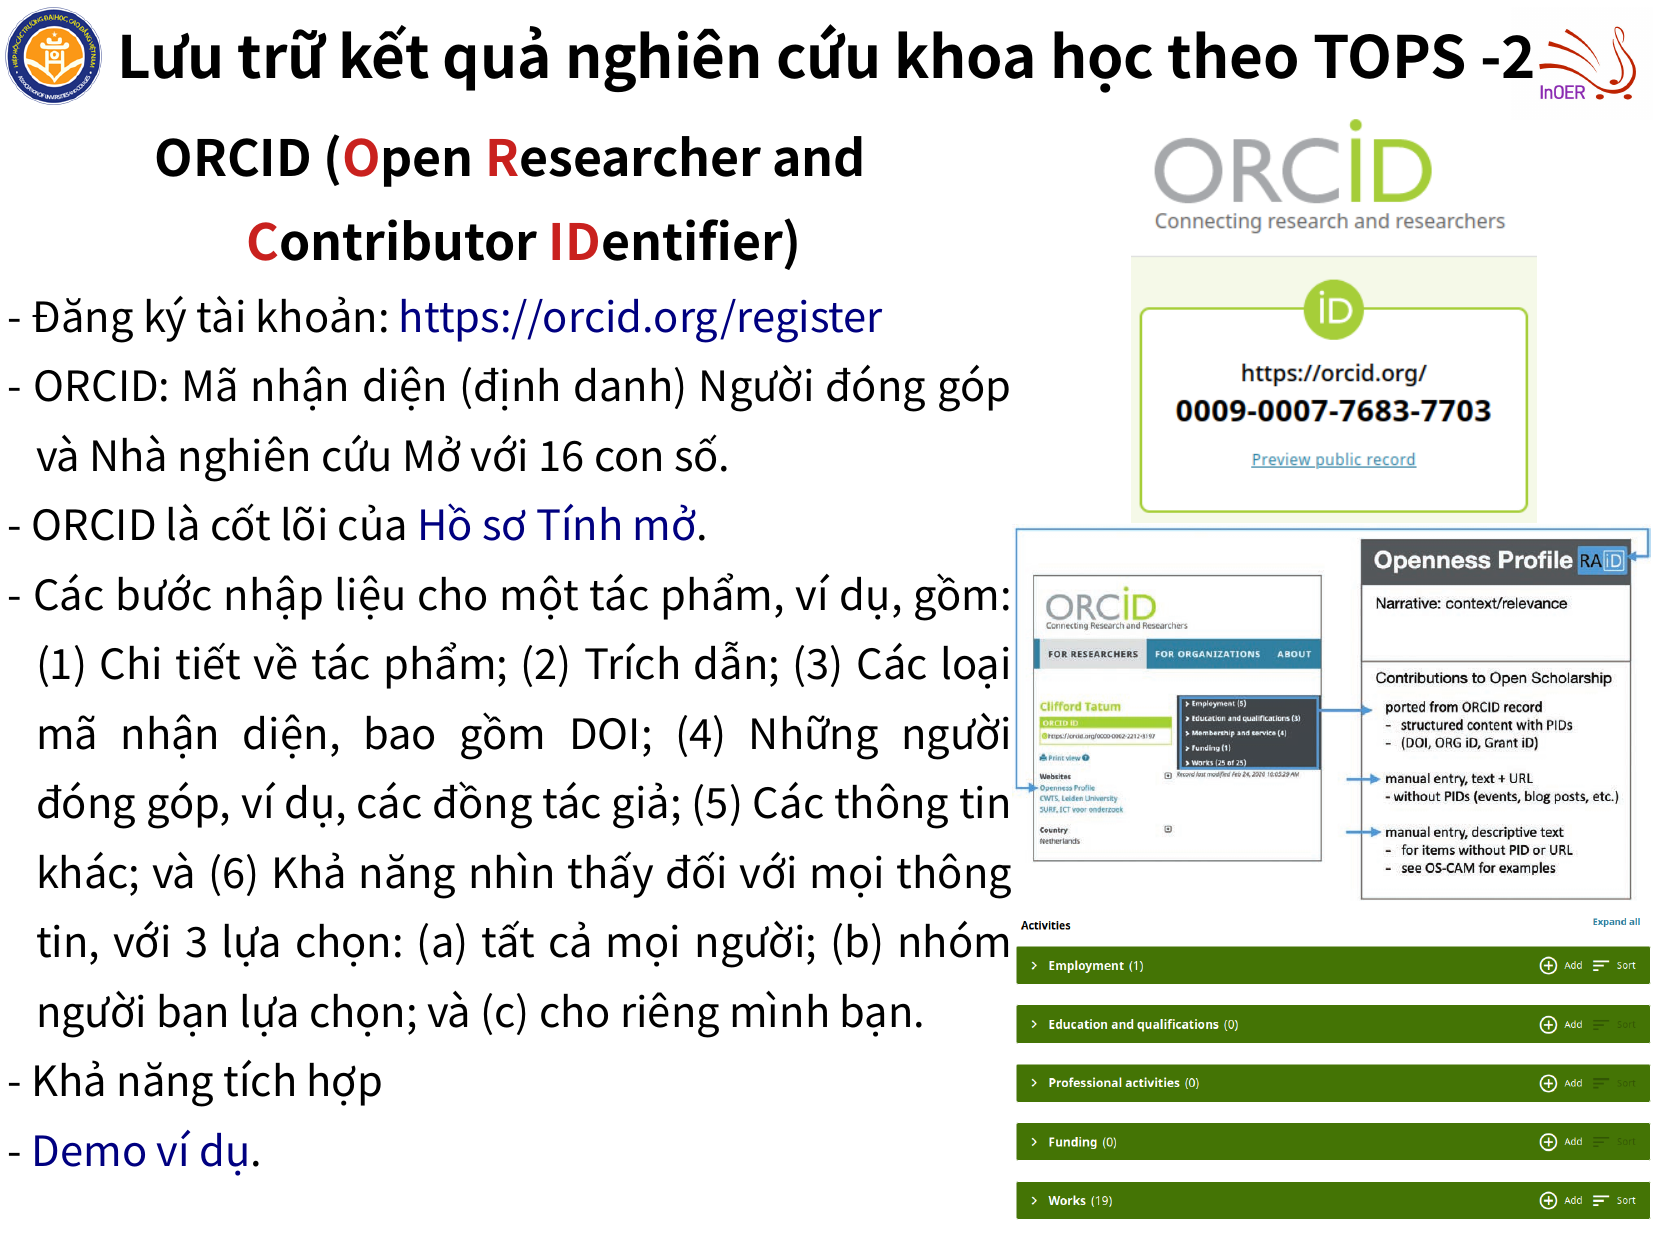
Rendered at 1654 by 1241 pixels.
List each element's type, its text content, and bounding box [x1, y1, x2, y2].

picture [1012, 524, 1651, 901]
title Lưu trữ kết quả nghiên cứu khoa học theo TOPS -2 [107, 11, 1571, 96]
picture [1131, 7, 1653, 523]
picture [1, 5, 107, 107]
text_box ORCID (Open Researcher and Contributor IDentifier) - Đăng ký tài khoản: https://orcid.org/register - ORCID: Mã nhận diện (định danh) Người đóng góp và Nhà nghiên cứu Mở với 16 con số. - ORCID là cốt lõi của Hồ sơ Tính mở. - Các bước nhập liệu cho một tác phẩm, ví dụ, gồm: (1) Chi tiết về tác phẩm; (2) Trích dẫn; (3) Các loại mã nhận diện, bao gồm DOI; (4) Những người đóng góp, ví dụ, các đồng tác giả; (5) Các thông tin khác; và (6) Khả năng nhìn thấy đối với mọi thông tin, với 3 lựa chọn: (a) tất cả mọi người; (b) nhóm người bạn lựa chọn; và (c) cho riêng mình bạn. - Khả năng tích hợp - Demo ví dụ. [7, 107, 1013, 1241]
picture [1012, 907, 1654, 1222]
